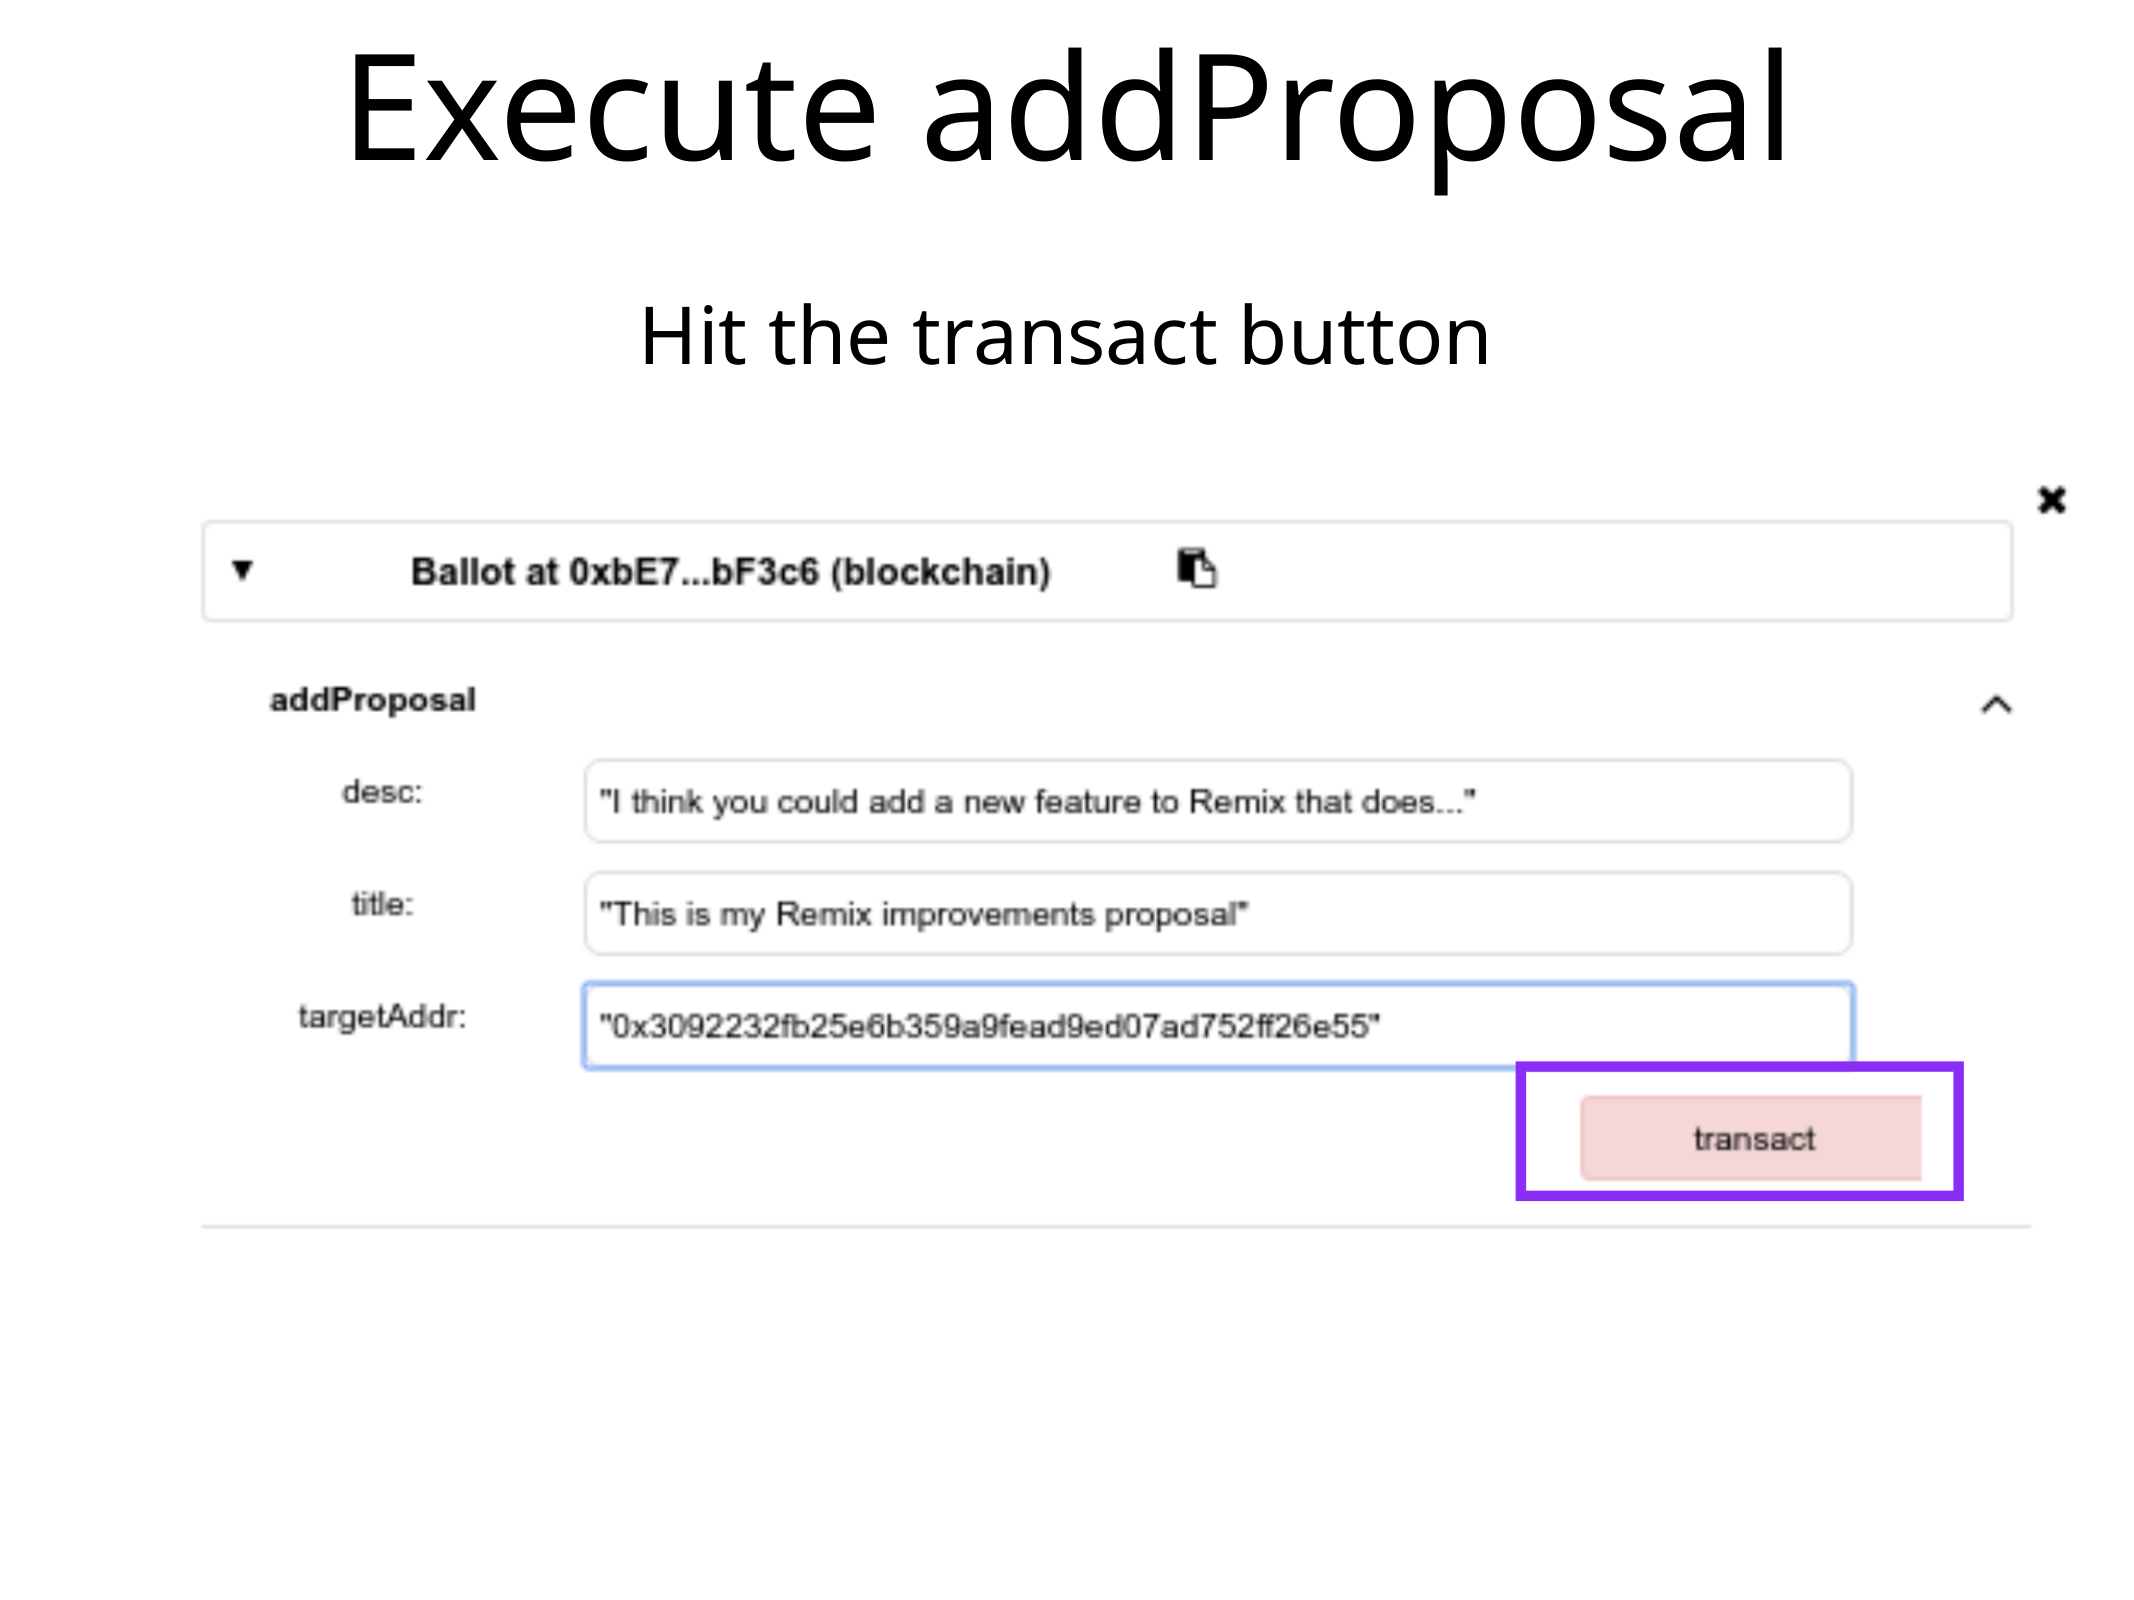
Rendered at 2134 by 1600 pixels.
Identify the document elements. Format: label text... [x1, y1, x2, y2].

picture [98, 465, 2114, 1272]
title Execute addProposal [71, 5, 2066, 547]
subtitle Hit the transact button [112, 277, 2021, 465]
